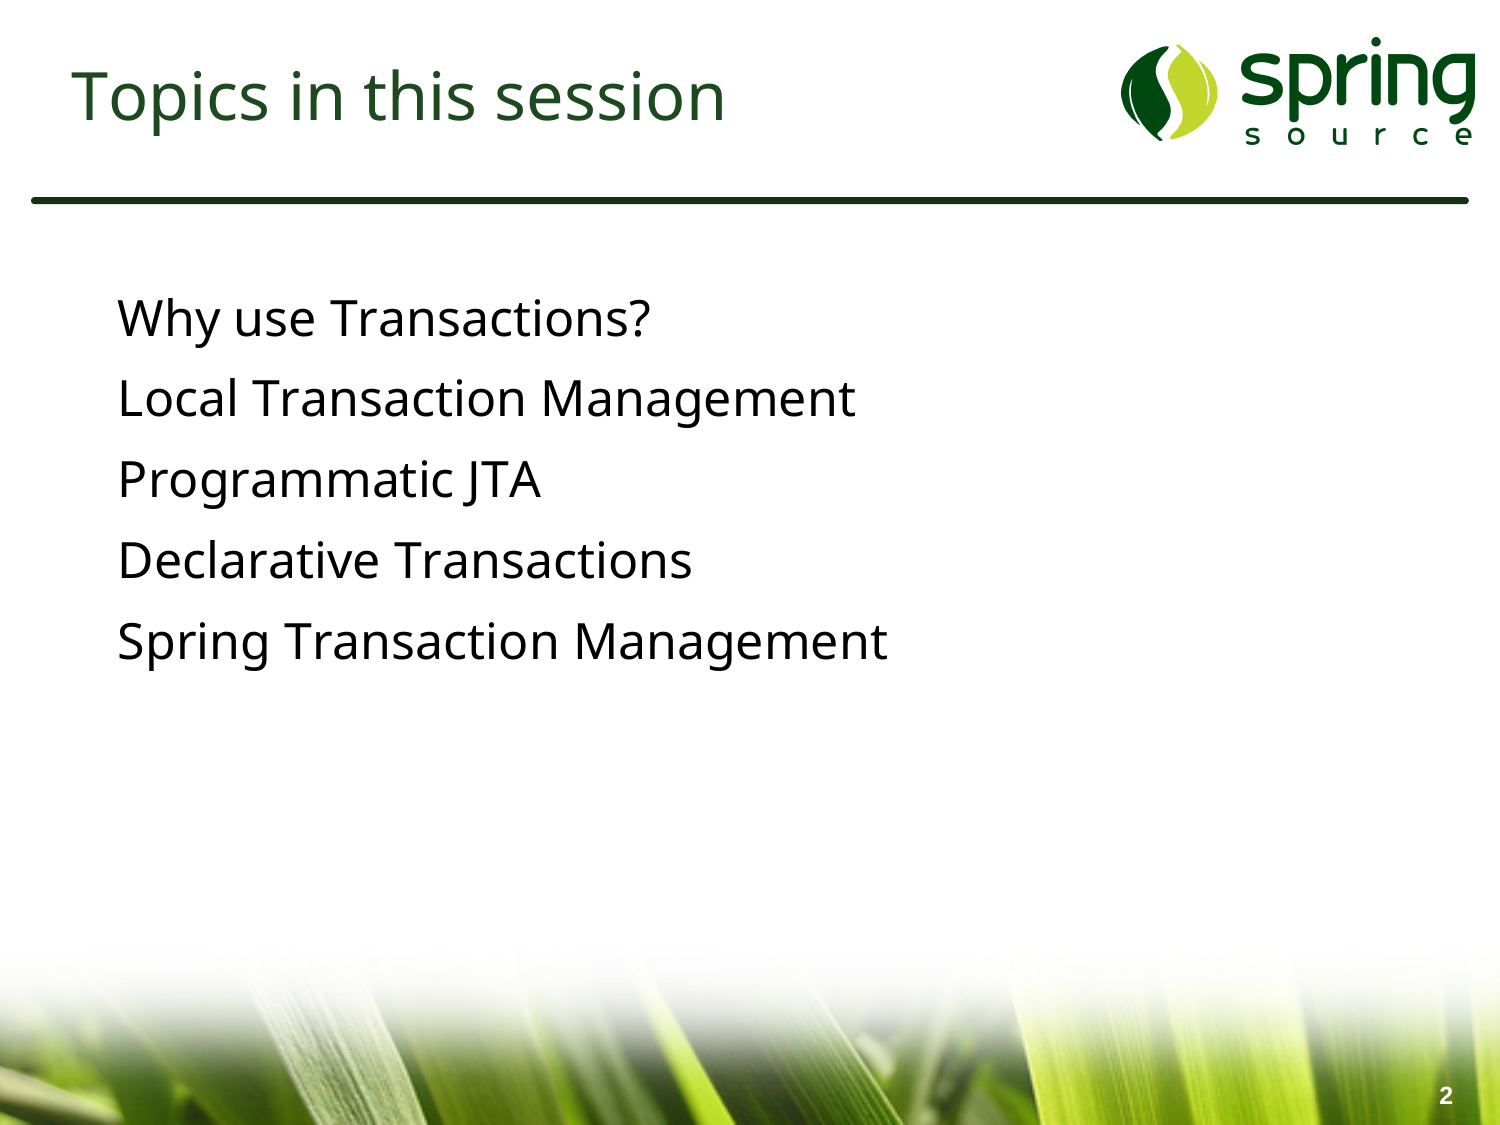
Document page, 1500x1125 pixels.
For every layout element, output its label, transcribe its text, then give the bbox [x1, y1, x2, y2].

list Why use Transactions? Local Transaction Management Programmatic JTA Declarative Transactions Spring Transaction Management [103, 275, 1394, 938]
picture [1121, 37, 1475, 145]
picture [0, 944, 1500, 1125]
title Topics in this session [56, 13, 1089, 176]
